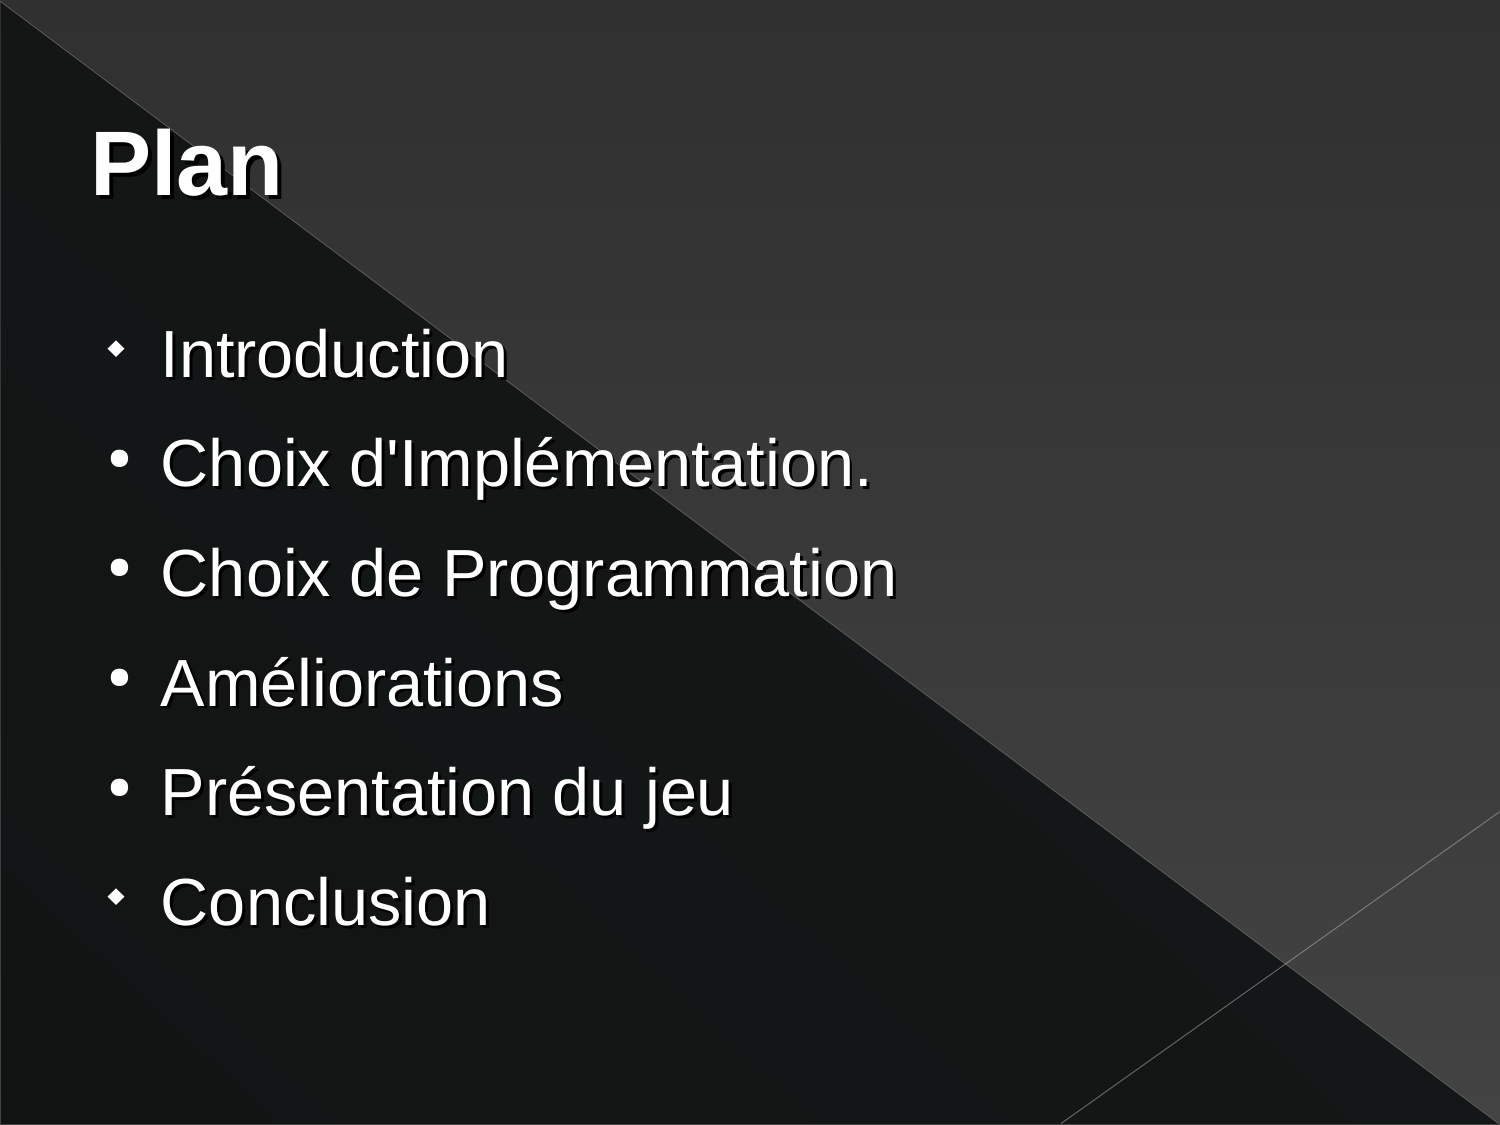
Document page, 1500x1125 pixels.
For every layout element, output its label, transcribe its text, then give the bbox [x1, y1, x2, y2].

title Plan [75, 43, 1426, 274]
list Introduction Choix d'Implémentation. Choix de Programmation Améliorations Présentation du jeu Conclusion [75, 302, 1426, 1053]
